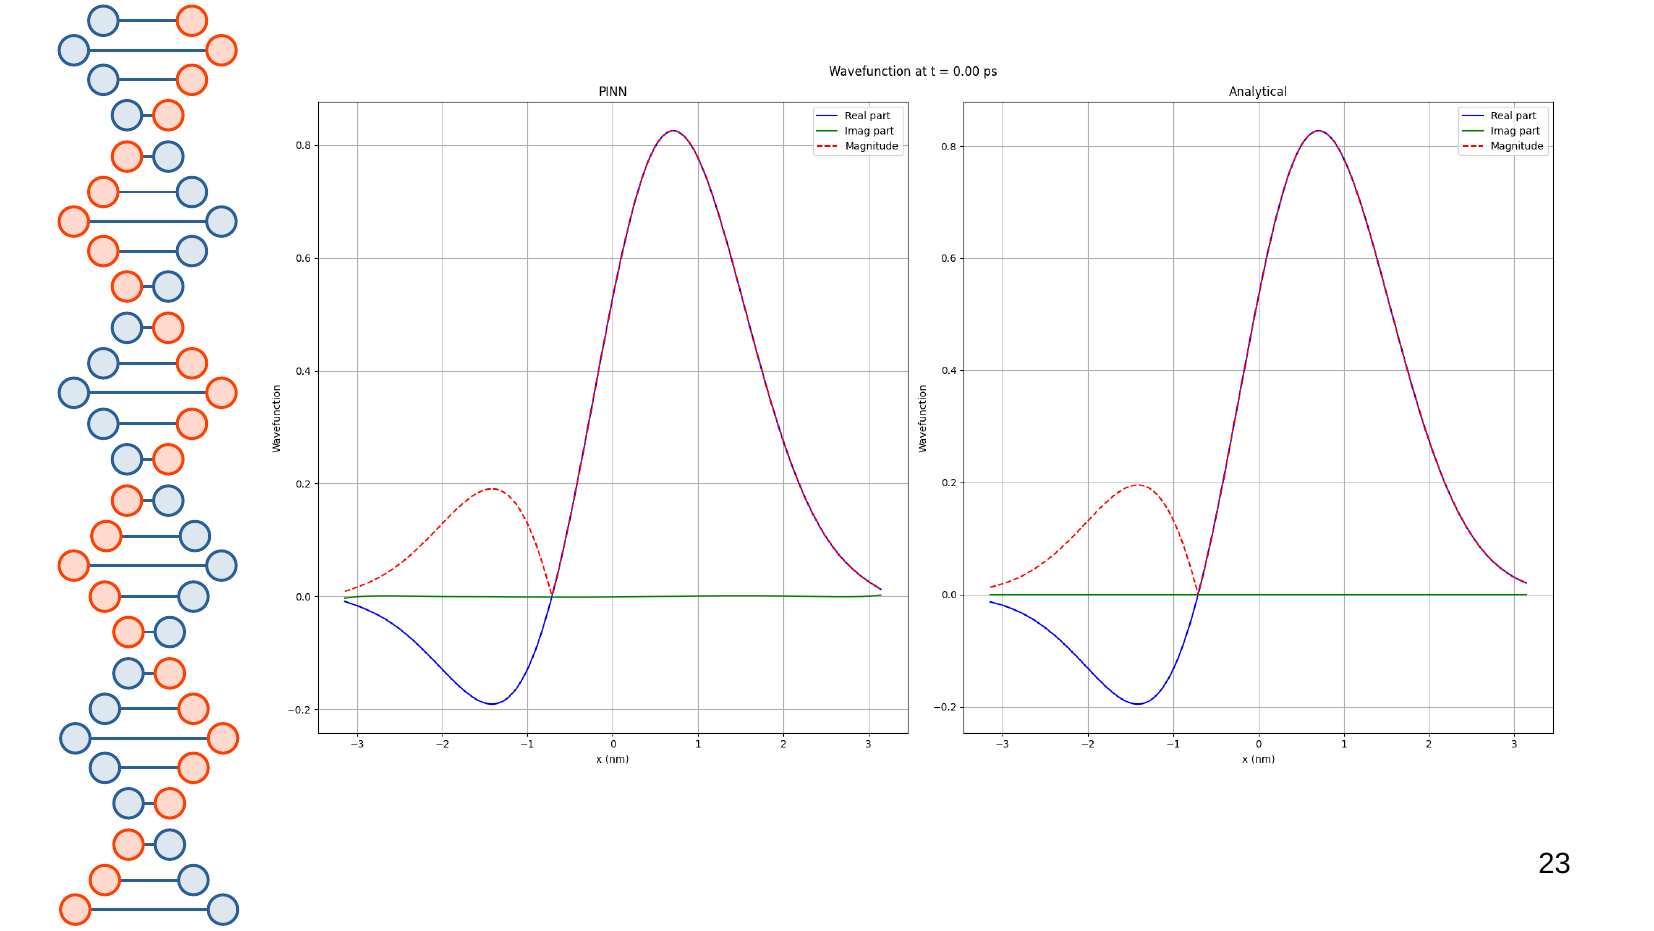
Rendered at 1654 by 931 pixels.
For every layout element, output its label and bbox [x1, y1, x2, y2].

picture [265, 58, 1560, 772]
